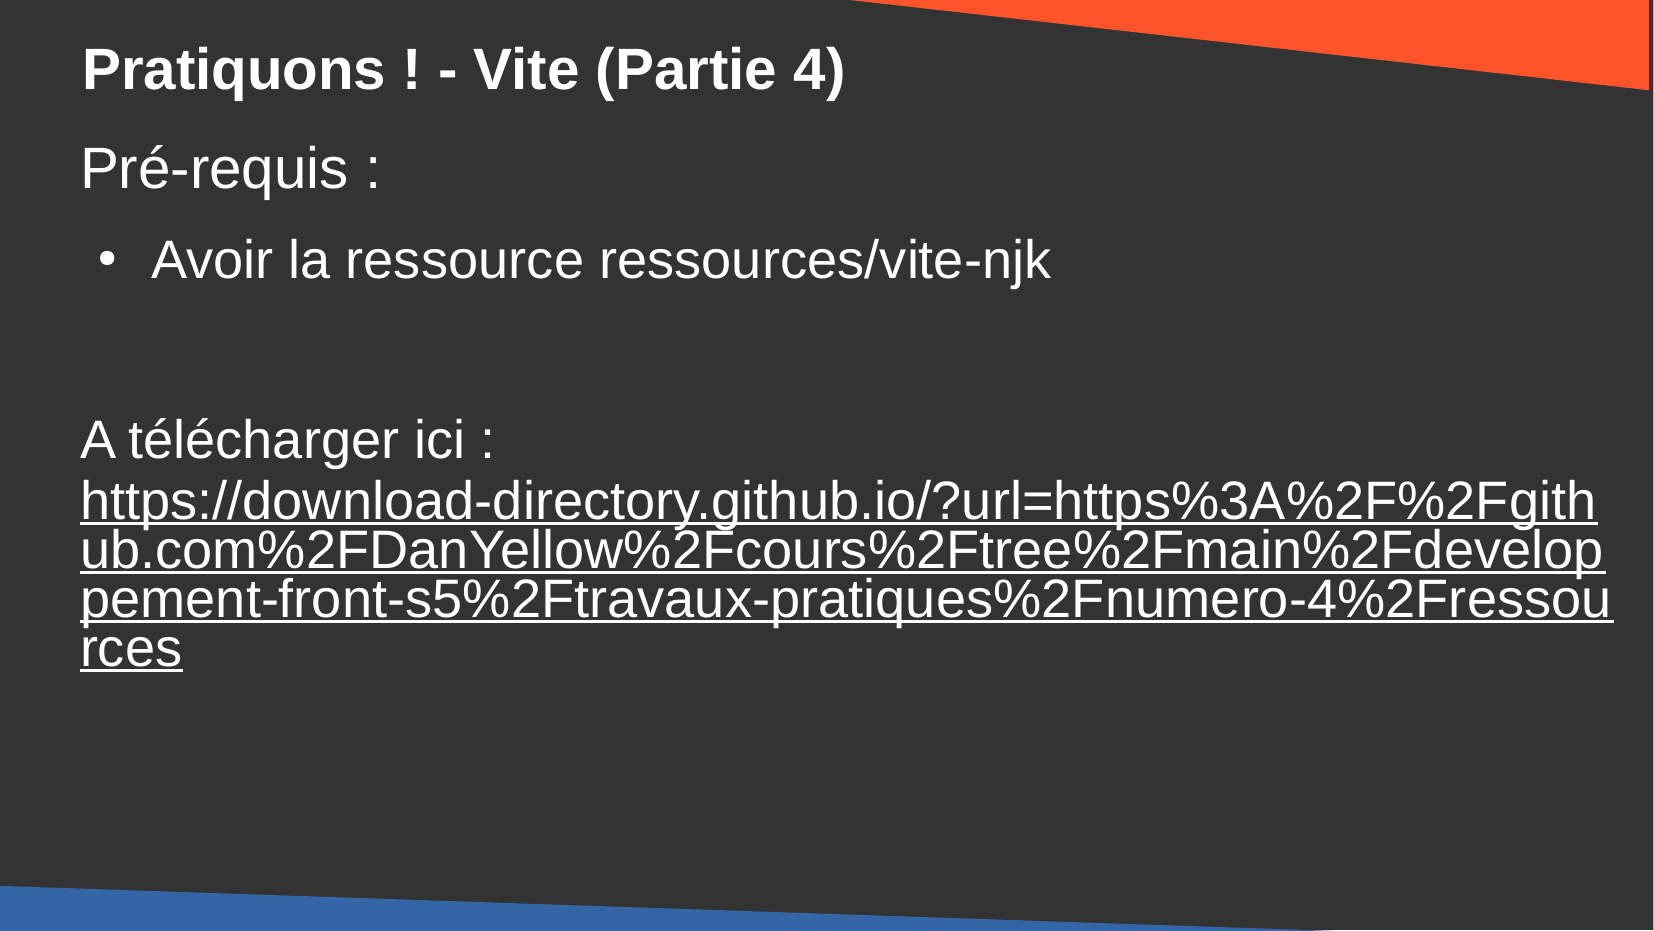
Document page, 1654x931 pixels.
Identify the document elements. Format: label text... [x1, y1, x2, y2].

text_box [849, 0, 1649, 91]
text_box [0, 885, 1337, 931]
title Pratiquons ! - Vite (Partie 4) [82, 37, 1571, 114]
list Pré-requis : Avoir la ressource ressources/vite-njk A télécharger ici : https://download-directory.github.io/?url=https%3A%2F%2Fgithub.com%2FDanYellow%2Fcours%2Ftree%2Fmain%2Fdeveloppement-front-s5%2Ftravaux-pratiques%2Fnumero-4%2Fressources [80, 135, 1620, 721]
